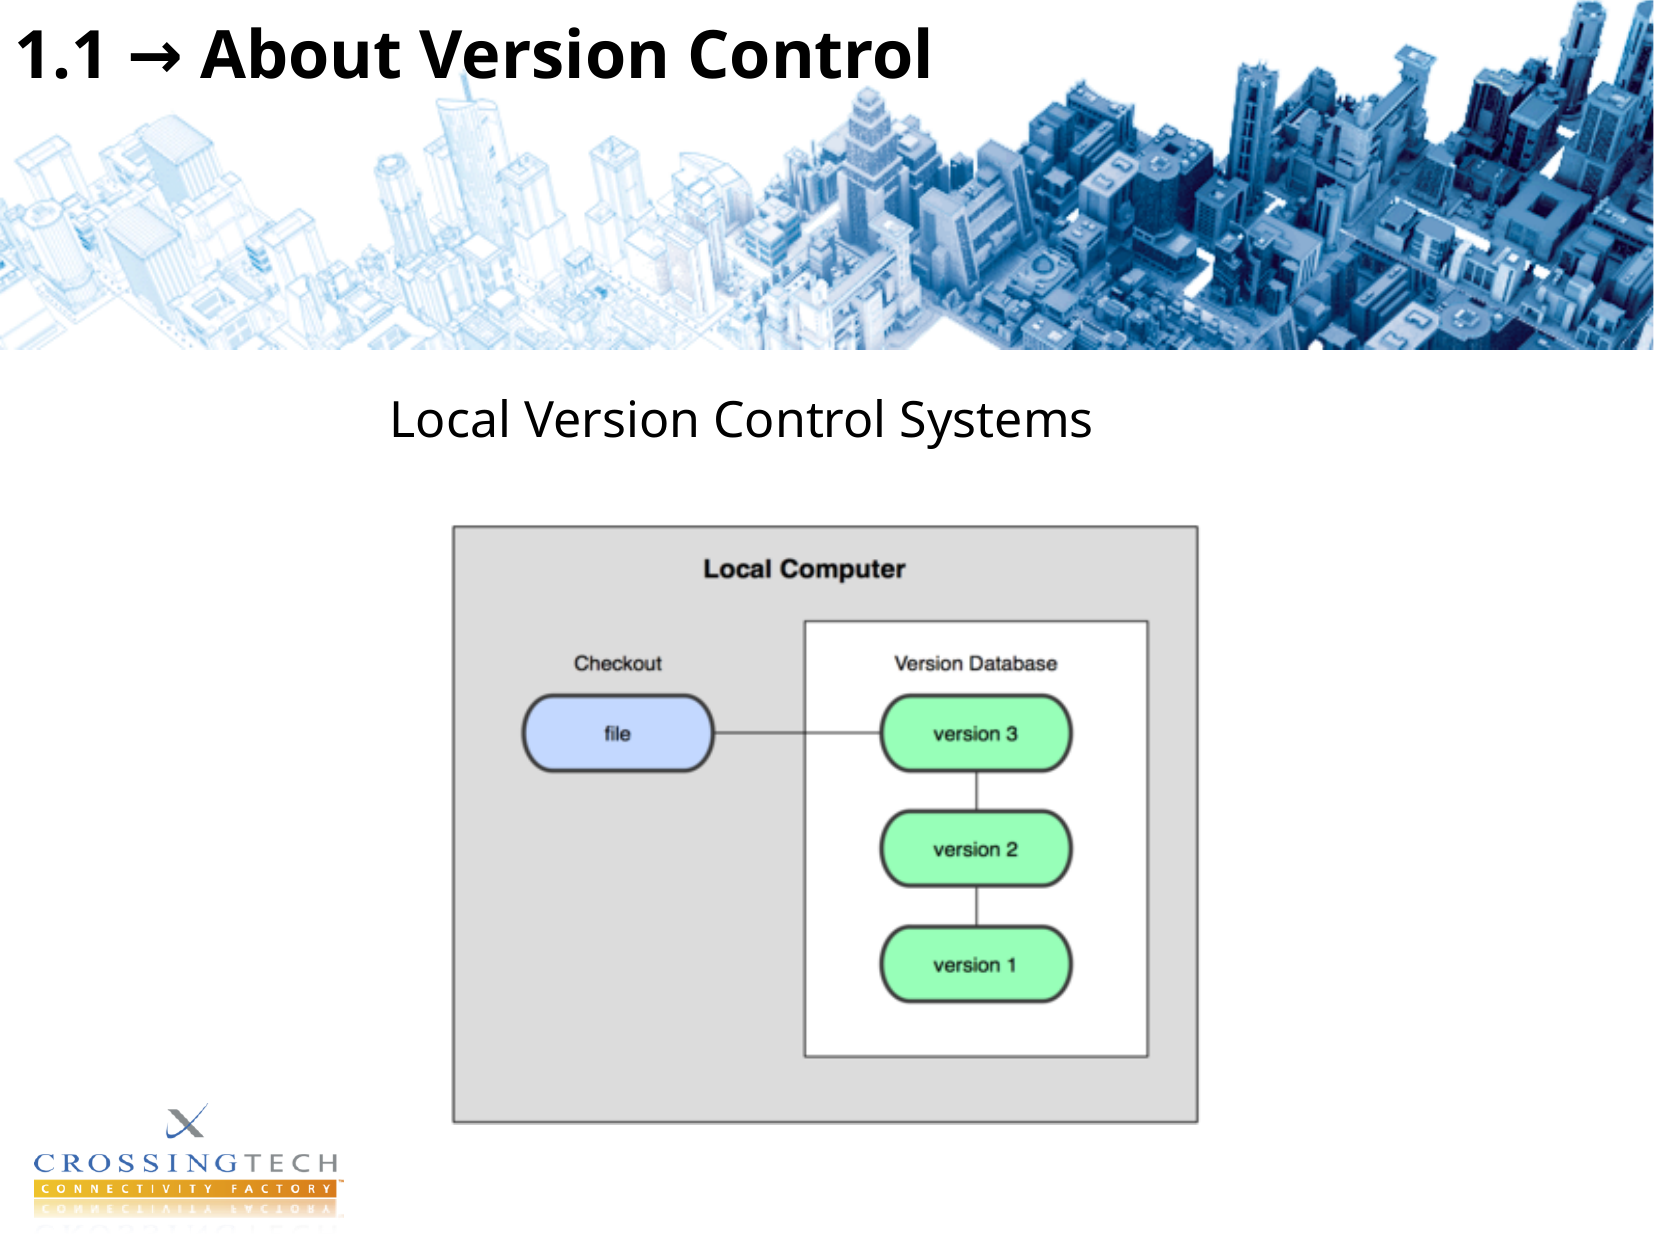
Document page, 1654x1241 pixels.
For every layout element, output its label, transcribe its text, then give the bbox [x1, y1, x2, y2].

picture [34, 1103, 344, 1237]
text_box 1.1 → About Version Control [0, 0, 1114, 93]
text_box Local Version Control Systems [375, 376, 1278, 451]
picture [450, 524, 1201, 1126]
picture [0, 0, 1654, 350]
